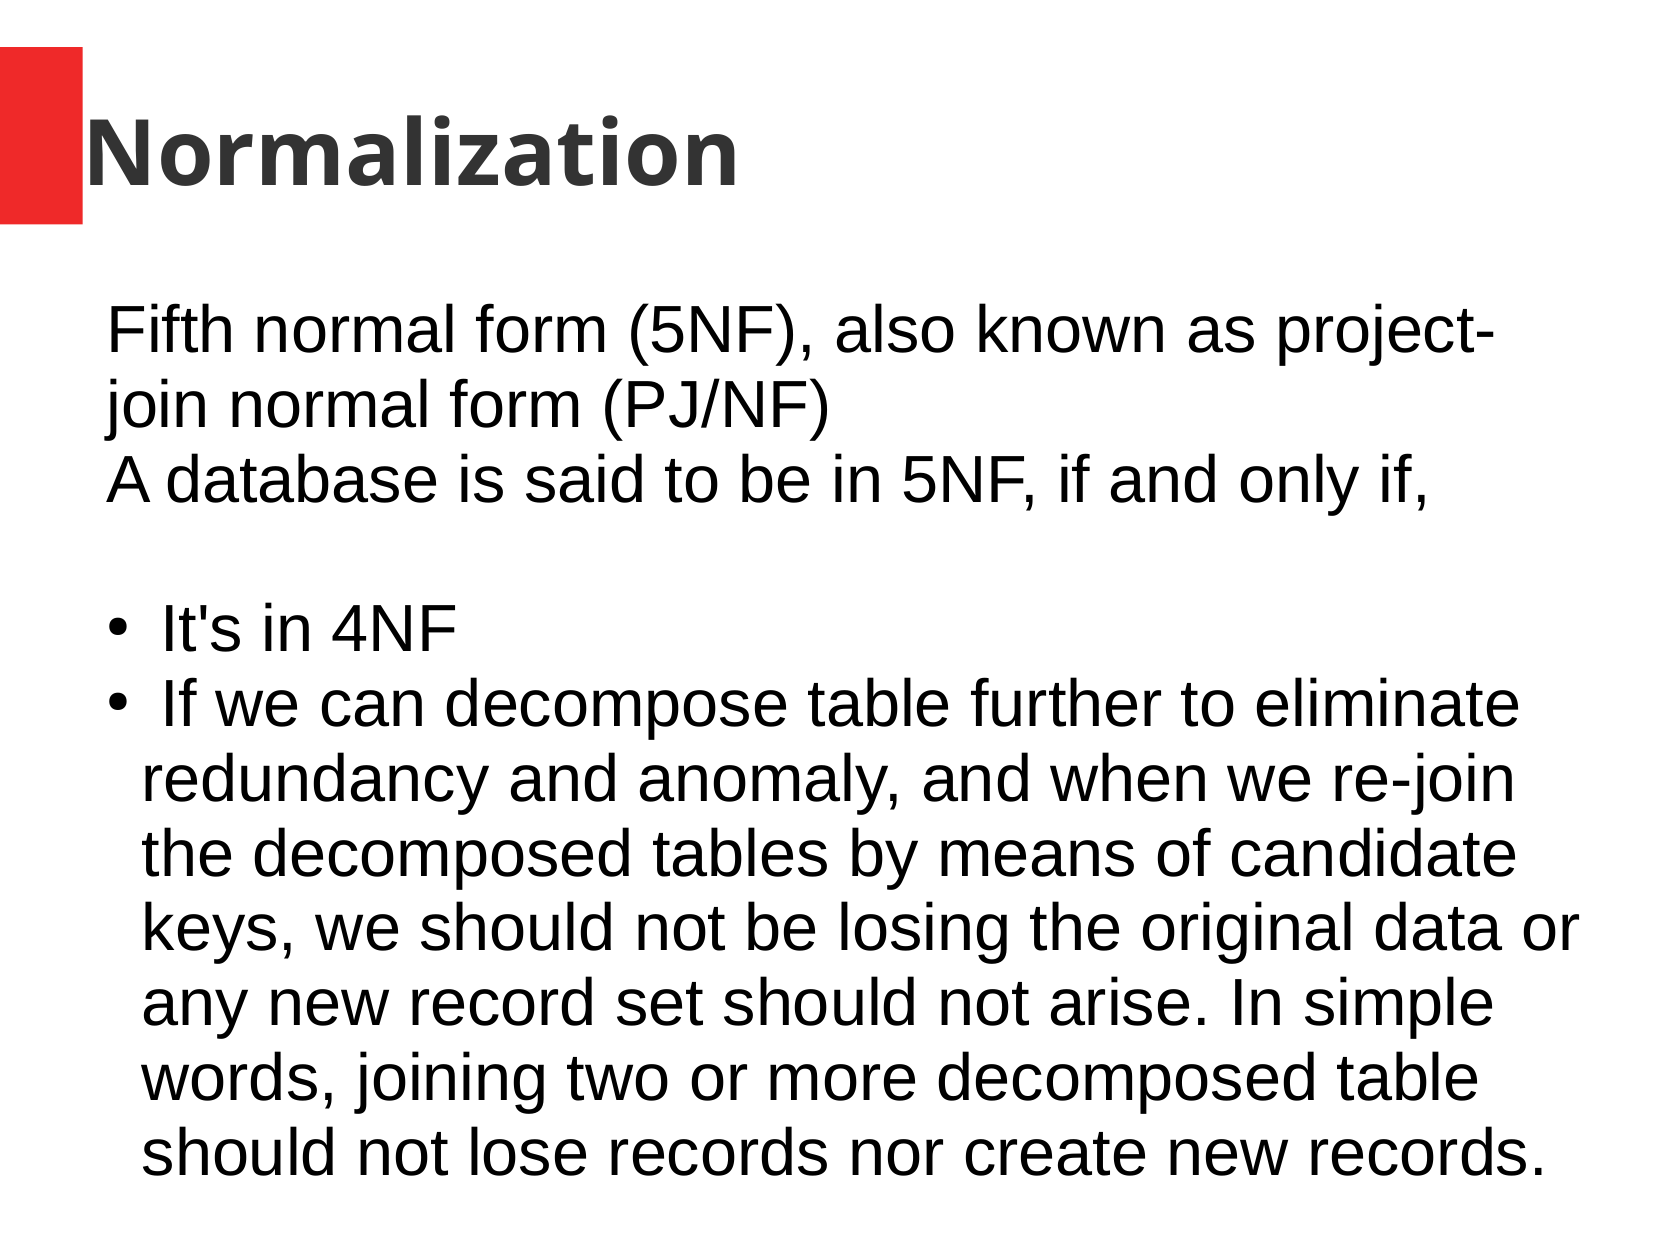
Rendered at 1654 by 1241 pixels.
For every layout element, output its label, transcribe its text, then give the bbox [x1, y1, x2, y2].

subtitle Fifth normal form (5NF), also known as project-join normal form (PJ/NF) A database is said to be in 5NF, if and only if, It's in 4NF If we can decompose table further to eliminate redundancy and anomaly, and when we re-join the decomposed tables by means of candidate keys, we should not be losing the original data or any new record set should not arise. In simple words, joining two or more decomposed table should not lose records nor create new records. [106, 142, 1595, 1241]
title Normalization [82, 47, 1235, 252]
